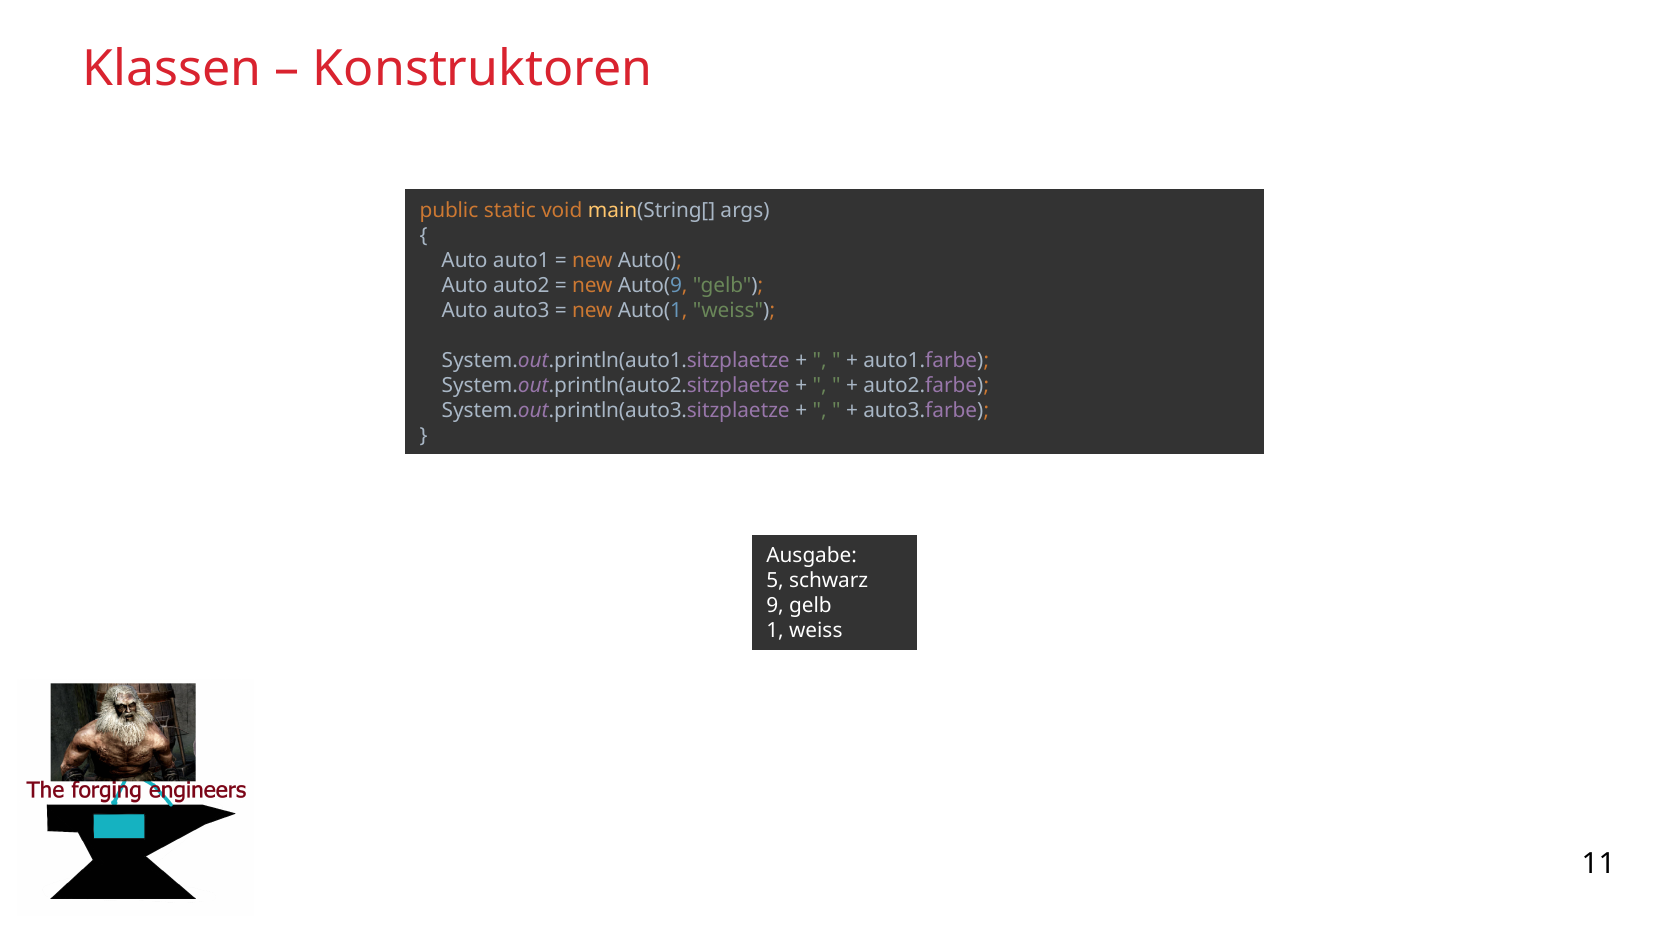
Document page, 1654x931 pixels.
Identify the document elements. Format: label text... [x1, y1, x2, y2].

picture [17, 679, 254, 916]
text_box Ausgabe: 5, schwarz 9, gelb 1, weiss [752, 535, 917, 650]
title Klassen – Konstruktoren [82, 37, 1571, 95]
text_box public static void main(String[] args) { Auto auto1 = new Auto(); Auto auto2 = new Auto(9, "gelb"); Auto auto3 = new Auto(1, "weiss"); System.out.println(auto1.sitzplaetze + ", " + auto1.farbe); System.out.println(auto2.sitzplaetze + ", " + auto2.farbe); System.out.println(auto3.sitzplaetze + ", " + auto3.farbe); } [405, 189, 1264, 454]
